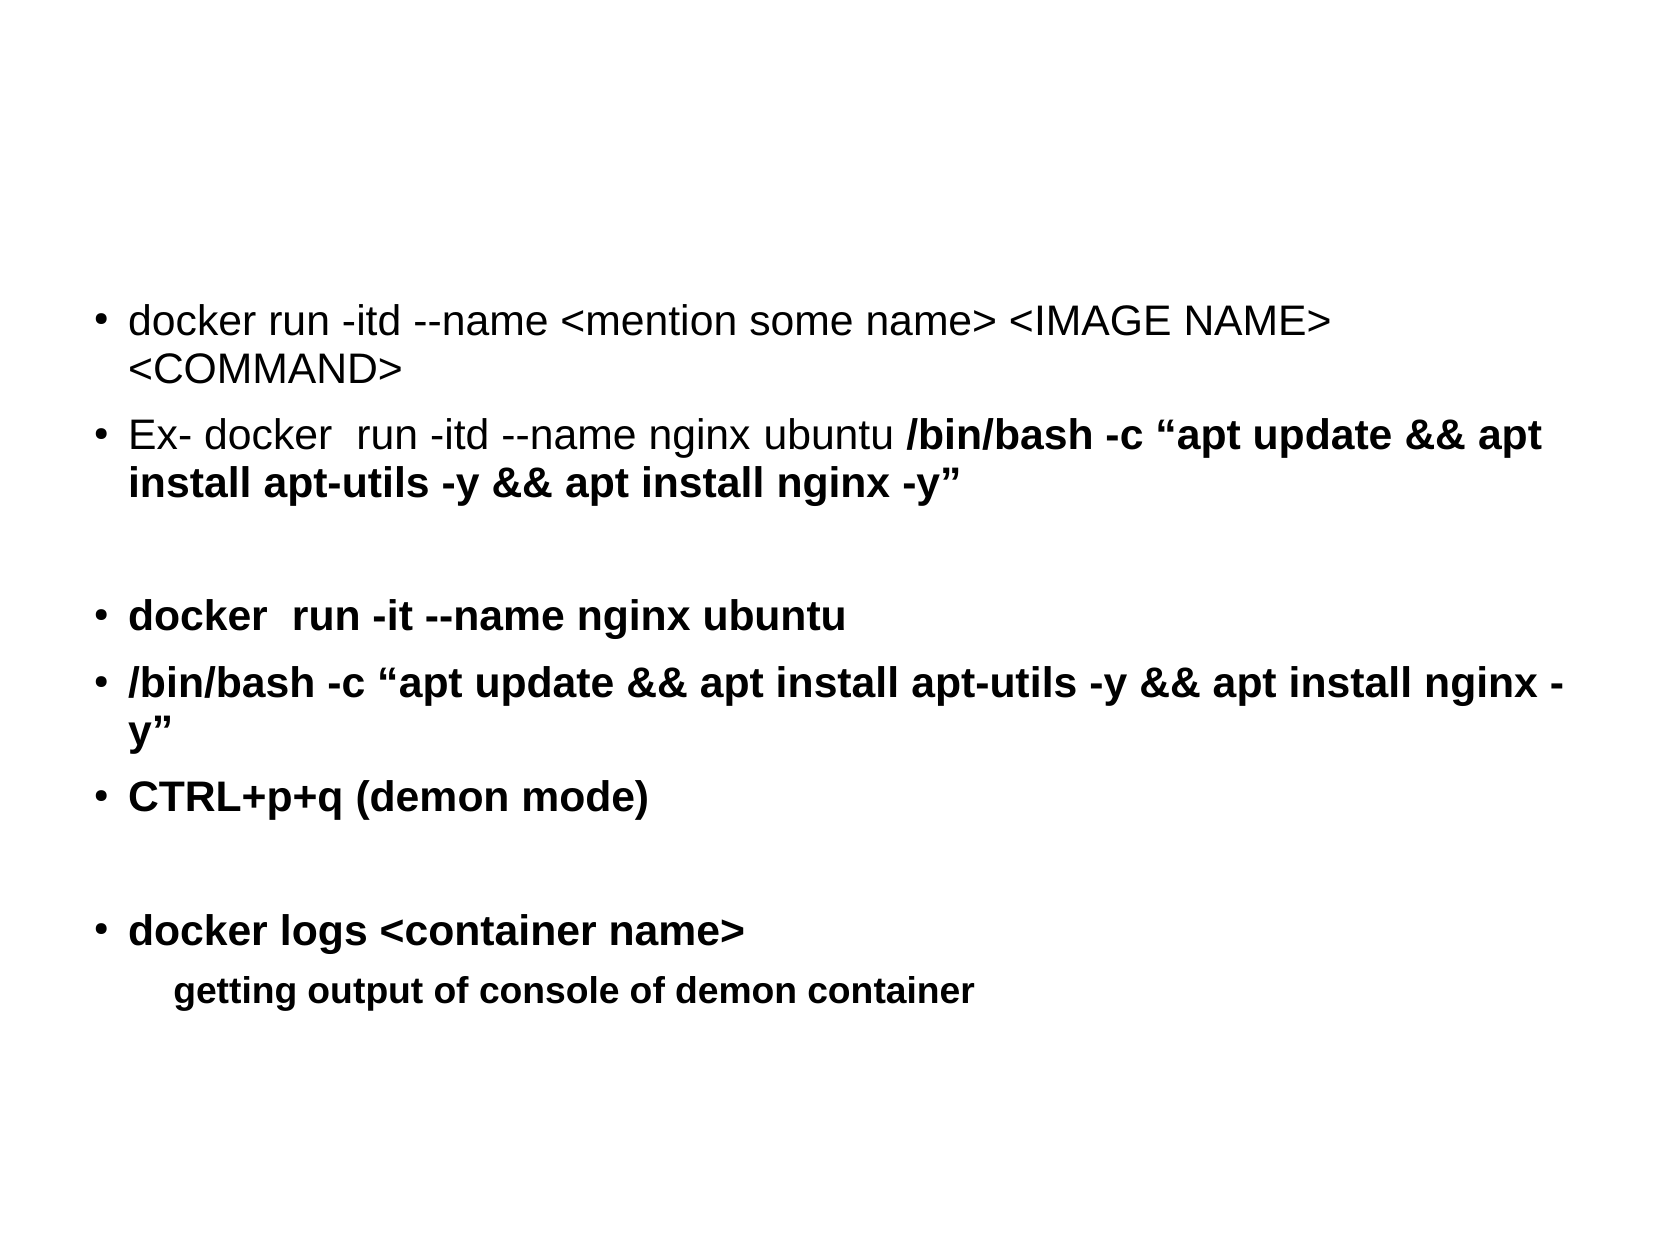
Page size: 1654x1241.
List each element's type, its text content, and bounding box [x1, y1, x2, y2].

list docker run -itd --name <mention some name> <IMAGE NAME> <COMMAND> Ex- docker run -itd --name nginx ubuntu /bin/bash -c “apt update && apt install apt-utils -y && apt install nginx -y” docker run -it --name nginx ubuntu /bin/bash -c “apt update && apt install apt-utils -y && apt install nginx -y” CTRL+p+q (demon mode) docker logs <container name> getting output of console of demon container [82, 296, 1571, 1016]
